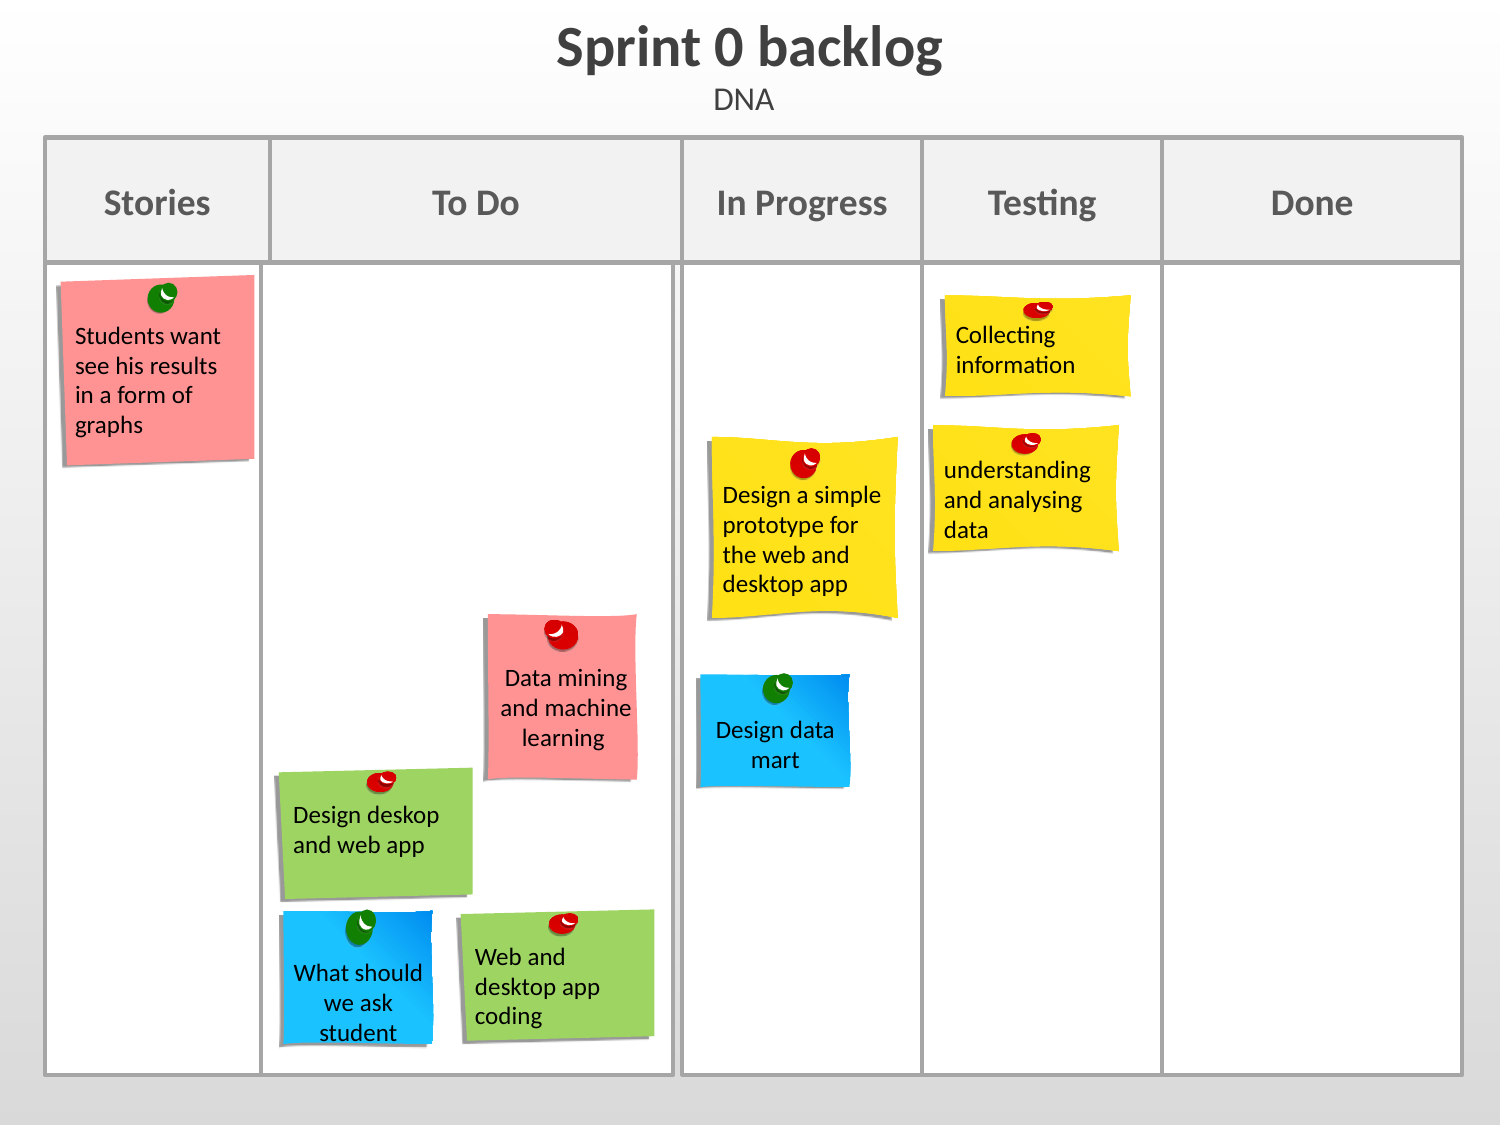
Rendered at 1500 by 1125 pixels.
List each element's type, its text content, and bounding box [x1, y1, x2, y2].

text_box Testing [922, 137, 1162, 263]
text_box Collecting information [955, 318, 1121, 379]
text_box Stories [44, 137, 270, 263]
text_box Design data mart [705, 713, 846, 774]
text_box In Progress [682, 137, 922, 263]
title Sprint 0 backlog [256, 5, 1244, 81]
text_box Design a simple prototype for the web and desktop app [722, 478, 888, 598]
text_box Data mining and machine learning [496, 661, 637, 752]
text_box Students want see his results in a form of graphs [75, 319, 243, 440]
text_box [682, 263, 1463, 1075]
text_box [44, 263, 674, 1075]
text_box DNA [698, 69, 790, 125]
text_box understanding and analysing data [943, 453, 1109, 544]
text_box Design deskop and web app [293, 798, 461, 859]
text_box Web and desktop app coding [475, 939, 643, 1030]
text_box Done [1162, 137, 1463, 263]
text_box To Do [270, 137, 682, 263]
text_box What should we ask student [288, 956, 429, 1047]
